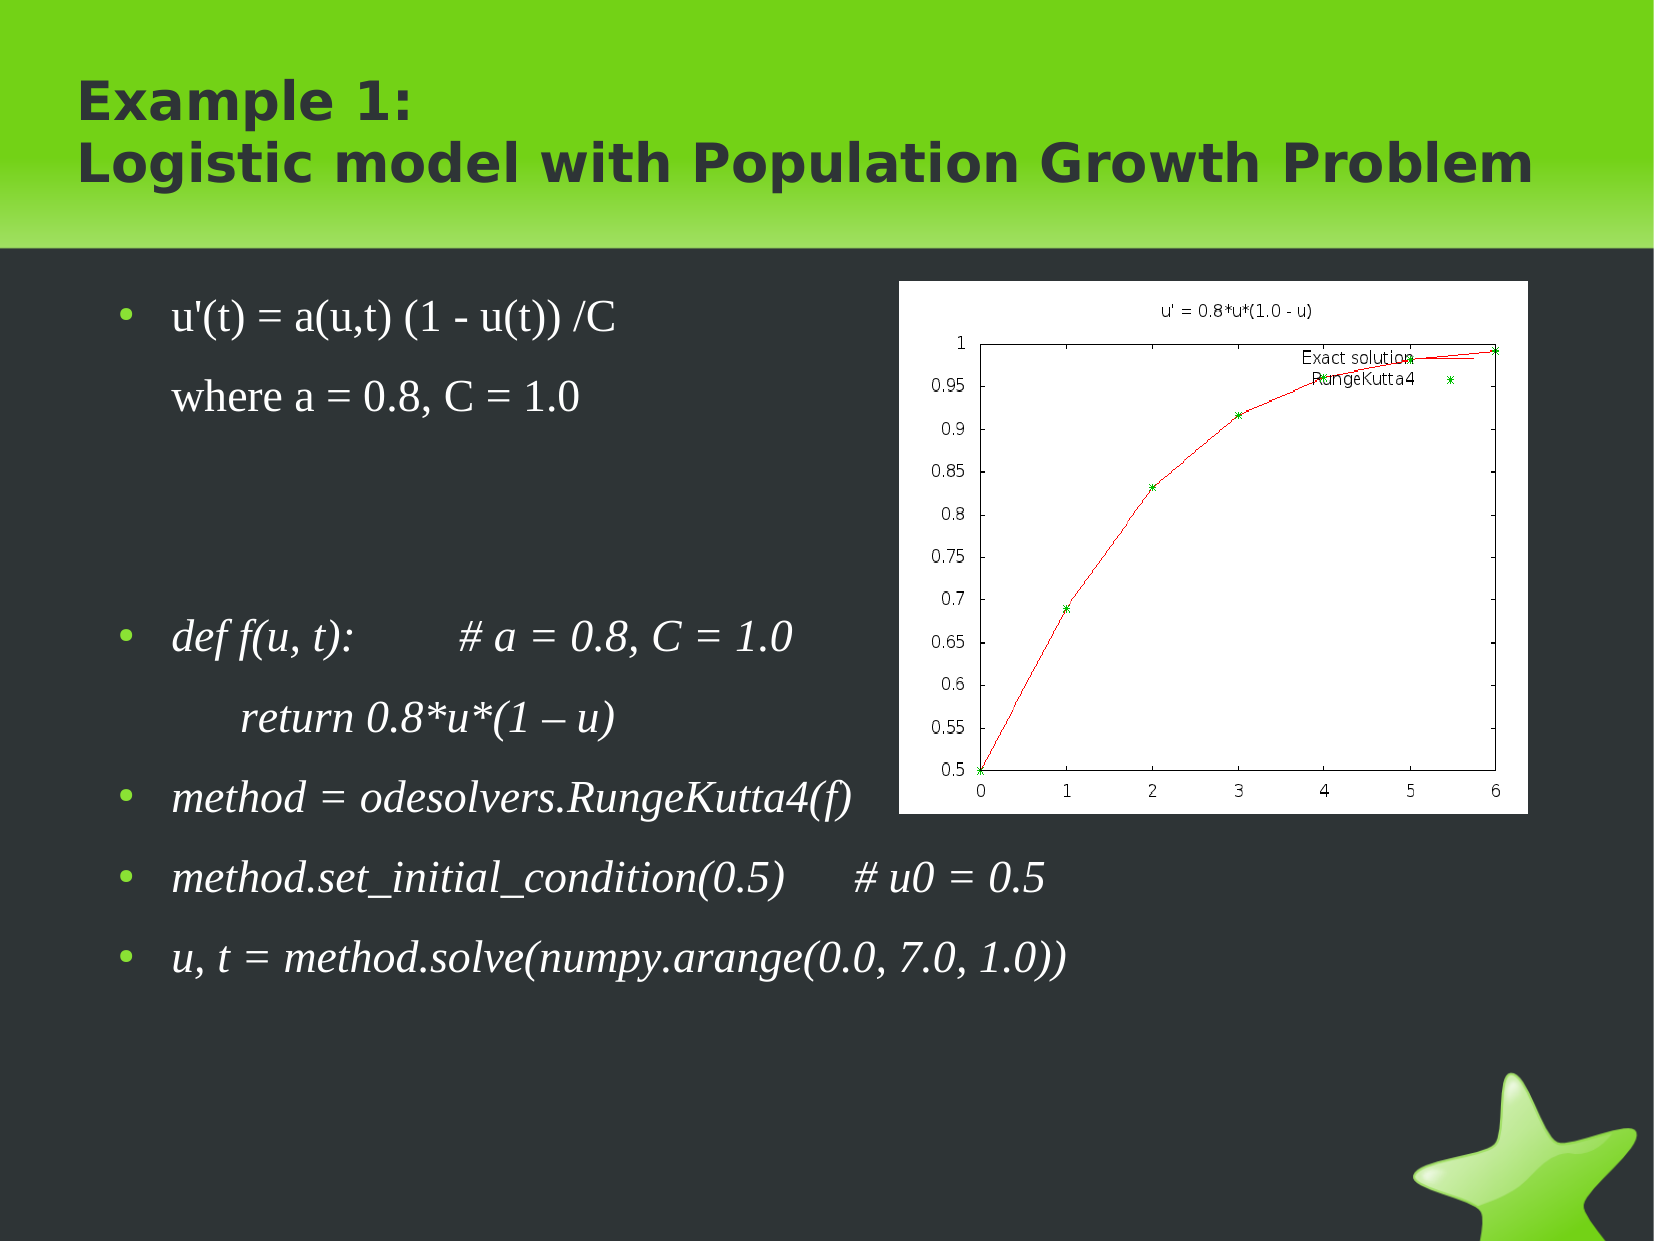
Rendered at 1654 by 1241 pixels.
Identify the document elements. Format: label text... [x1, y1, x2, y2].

picture [0, 0, 1654, 1241]
title Example 1: Logistic model with Population Growth Problem [76, 29, 1565, 237]
list u'(t) = a(u,t) (1 - u(t)) /C where a = 0.8, C = 1.0 def f(u, t): # a = 0.8, C = 1.0 return 0.8*u*(1 – u) method = odesolvers.RungeKutta4(f) method.set_initial_condition(0.5) # u0 = 0.5 u, t = method.solve(numpy.arange(0.0, 7.0, 1.0)) [82, 290, 1571, 1109]
